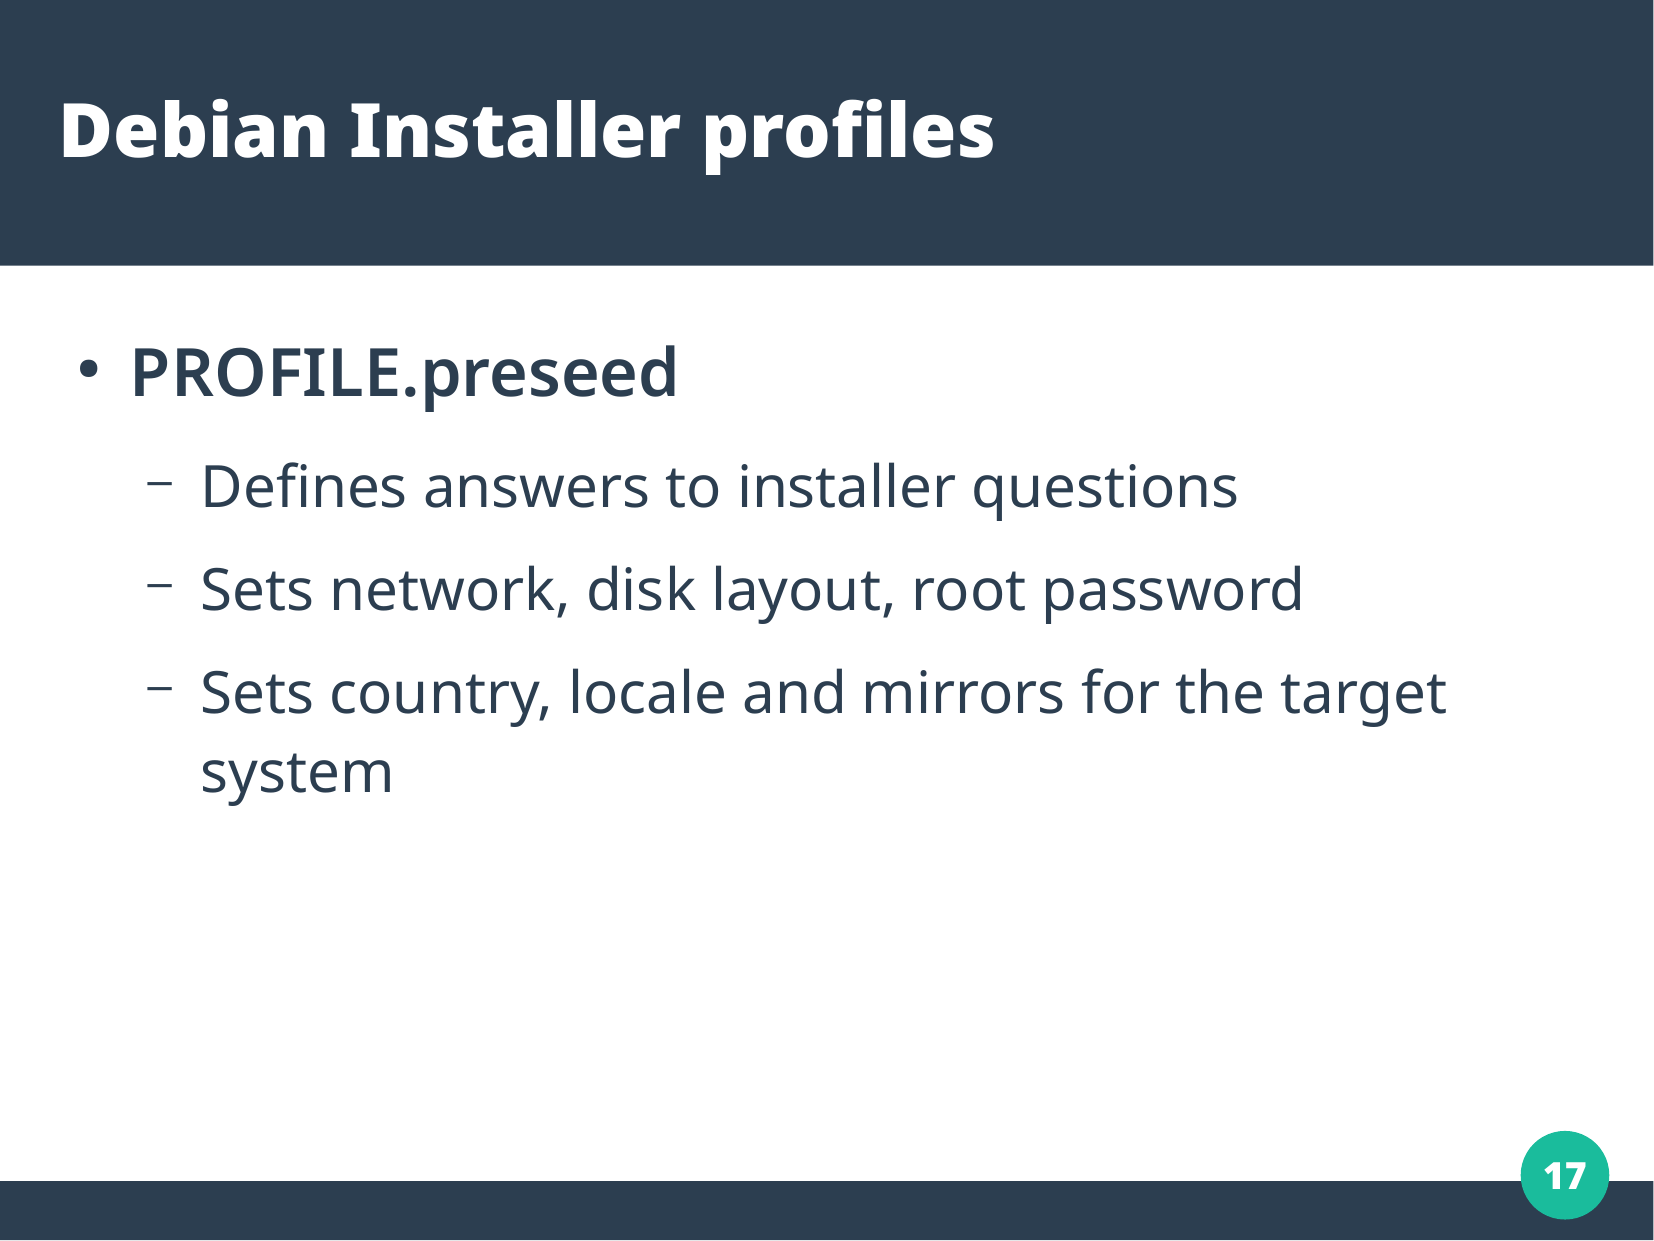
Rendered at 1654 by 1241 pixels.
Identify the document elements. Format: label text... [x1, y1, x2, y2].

list PROFILE.preseed Defines answers to installer questions Sets network, disk layout, root password Sets country, locale and mirrors for the target system [59, 324, 1595, 1152]
title Debian Installer profiles [59, 49, 1595, 207]
